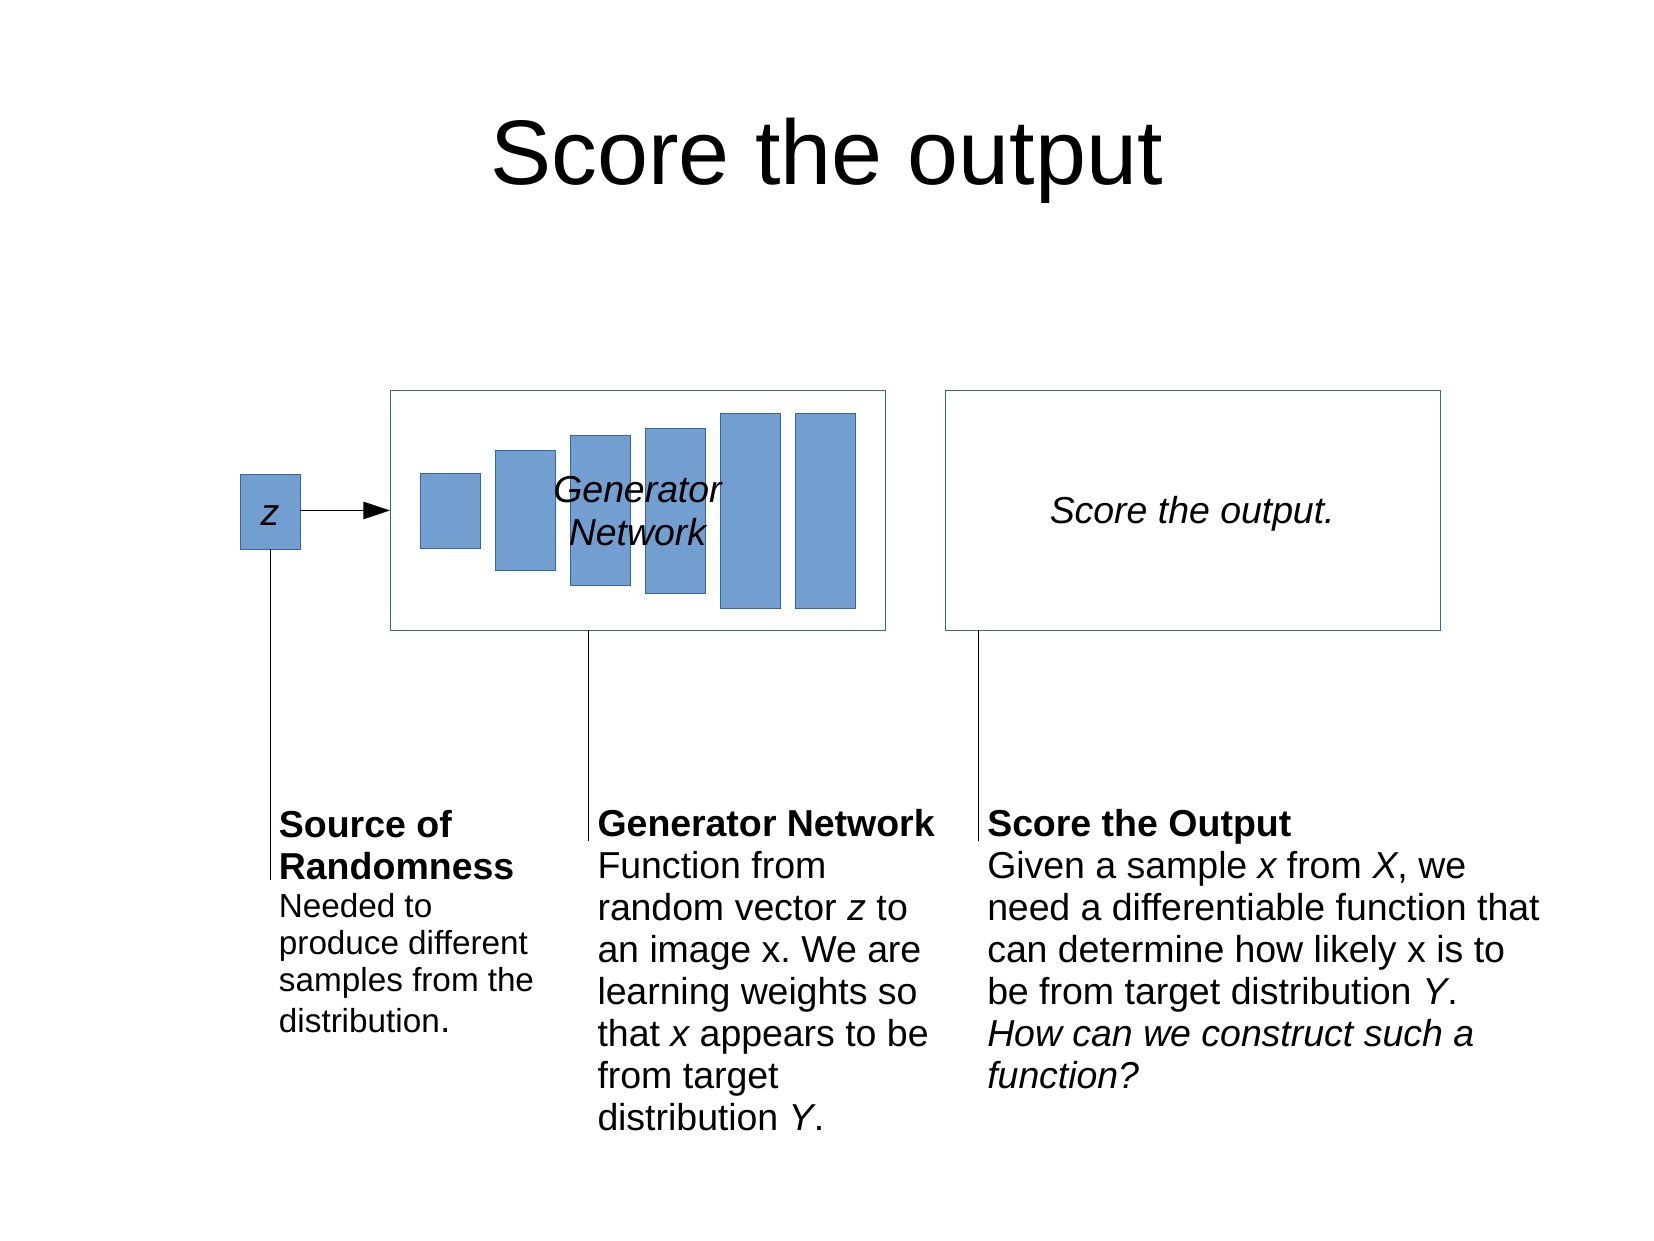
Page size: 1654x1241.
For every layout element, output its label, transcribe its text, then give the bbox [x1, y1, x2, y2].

text_box z [240, 474, 301, 550]
text_box Source of Randomness Needed to produce different samples from the distribution. [264, 796, 550, 1086]
text_box Generator Network [390, 390, 886, 631]
text_box Generator Network Function from random vector z to an image x. We are learning weights so that x appears to be from target distribution Y. [582, 794, 961, 1188]
text_box Score the Output Given a sample x from X, we need a differentiable function that can determine how likely x is to be from target distribution Y. How can we construct such a function? [972, 794, 1561, 1104]
text_box Score the output. [945, 390, 1441, 631]
title Score the output [82, 49, 1571, 257]
